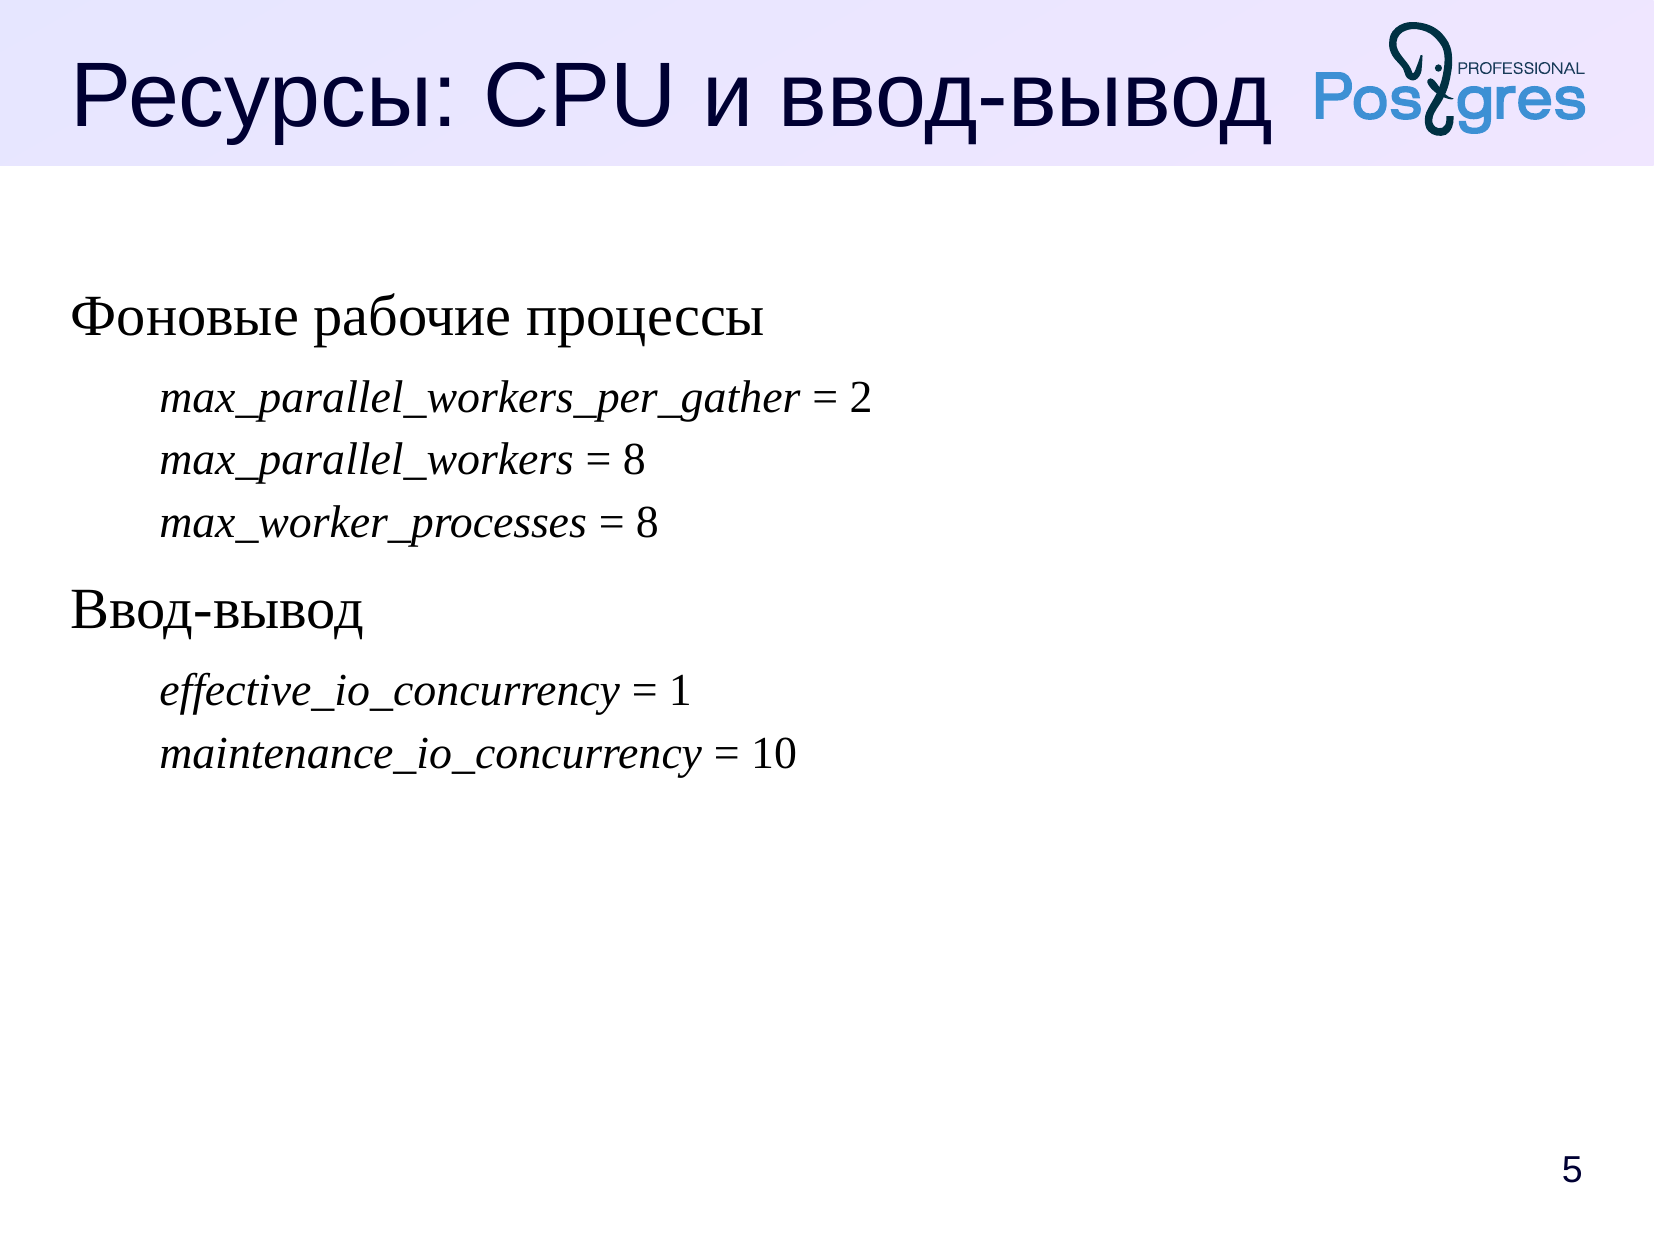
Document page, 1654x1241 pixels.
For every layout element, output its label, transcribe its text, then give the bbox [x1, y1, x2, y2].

title Ресурсы: CPU и ввод-вывод [70, 43, 1313, 151]
list Фоновые рабочие процессы max_parallel_workers_per_gather = 2 max_parallel_workers = 8 max_worker_processes = 8 Ввод-вывод effective_io_concurrency = 1 maintenance_io_concurrency = 10 [70, 283, 1583, 1141]
